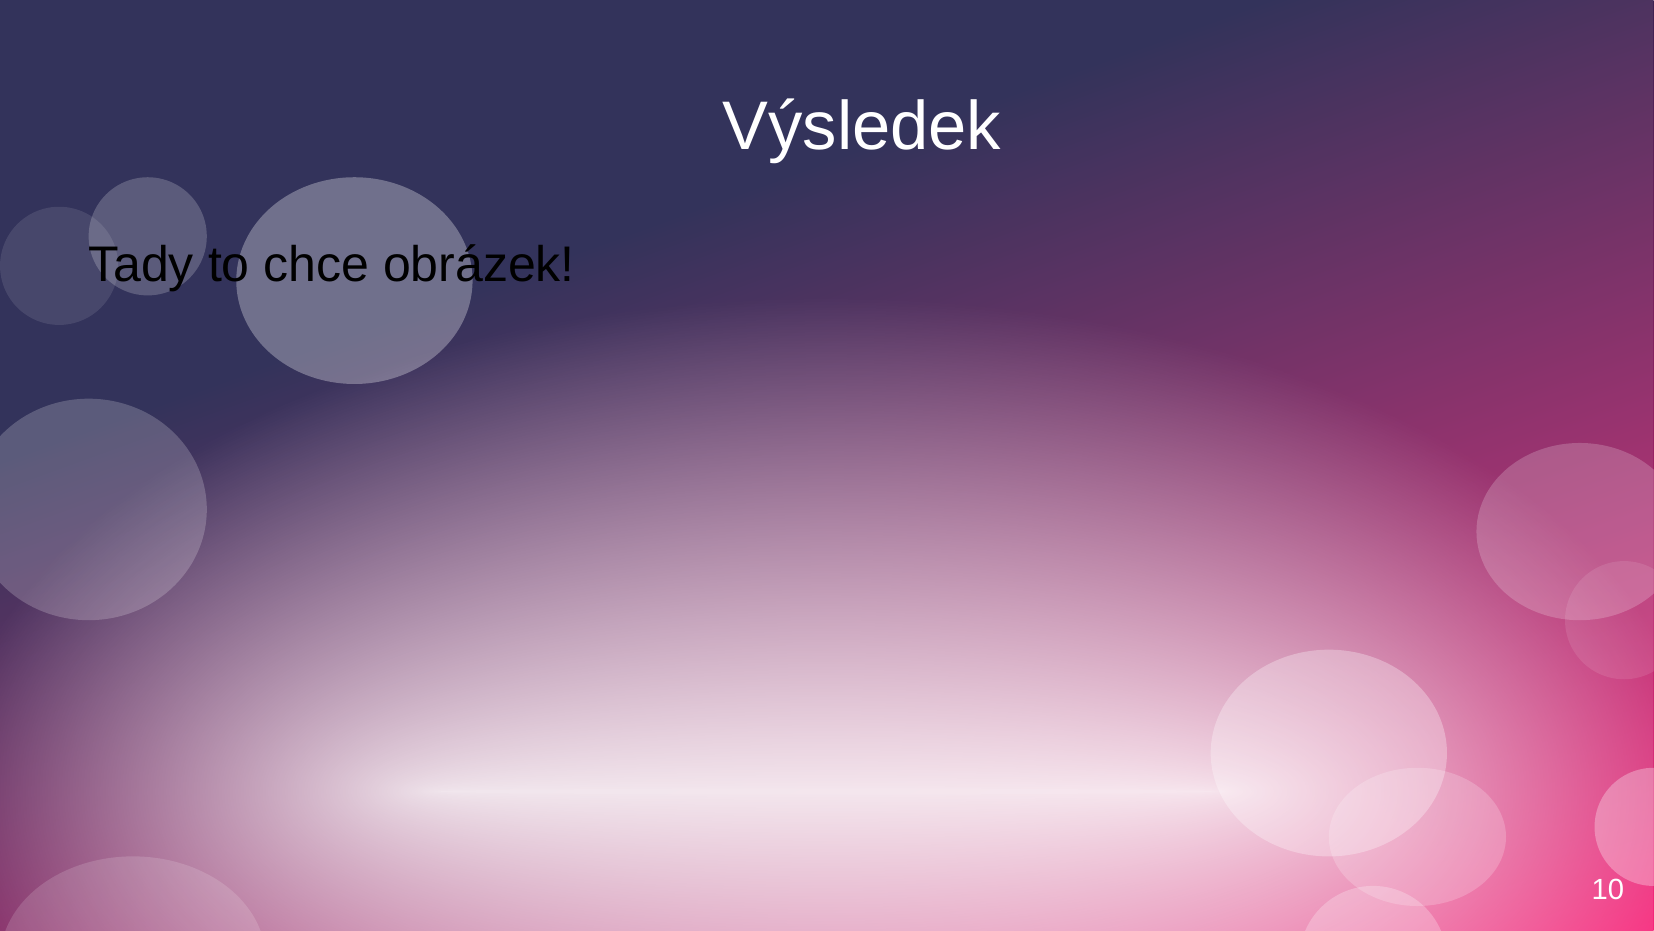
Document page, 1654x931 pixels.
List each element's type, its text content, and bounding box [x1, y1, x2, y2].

title Výsledek [88, 44, 1565, 207]
list Tady to chce obrázek! [88, 236, 1565, 827]
